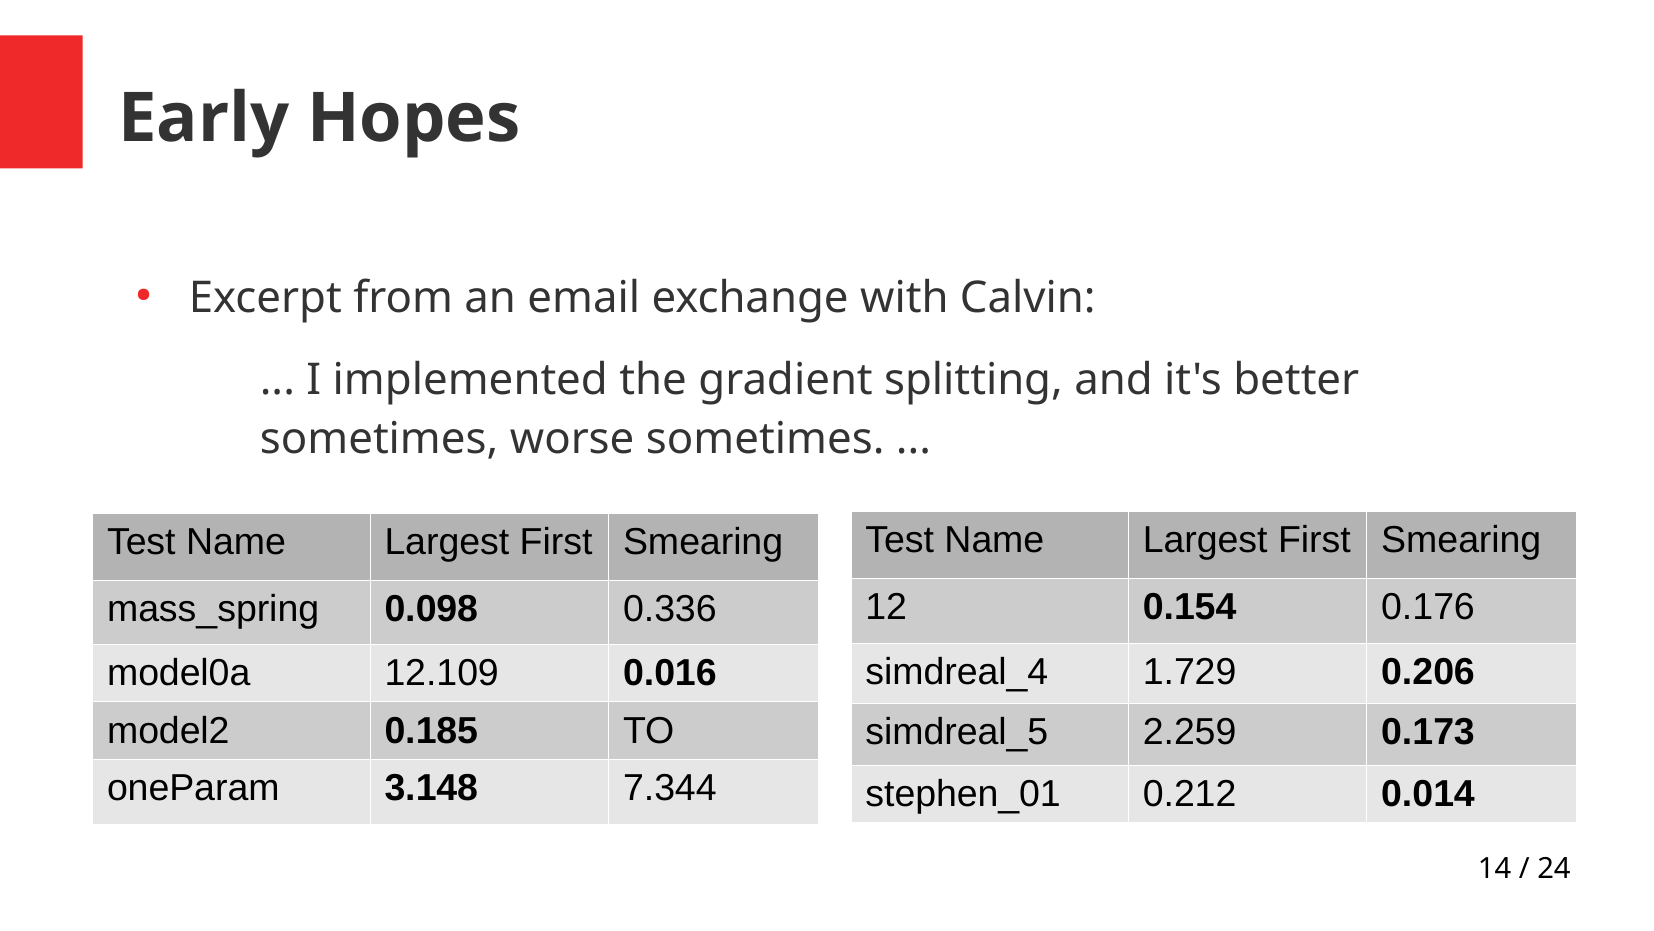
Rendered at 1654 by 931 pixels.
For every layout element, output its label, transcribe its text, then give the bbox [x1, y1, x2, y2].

table_cell mass_spring [93, 581, 370, 644]
table_cell 0.173 [1367, 704, 1576, 765]
table_header Largest First [371, 514, 608, 580]
table_cell 7.344 [609, 760, 818, 824]
table_header Smearing [1367, 512, 1576, 578]
table_cell 0.206 [1367, 644, 1576, 703]
title Early Hopes [118, 37, 1571, 193]
table_cell simdreal_4 [852, 644, 1128, 703]
table_cell 0.098 [371, 581, 608, 644]
table_header Largest First [1129, 512, 1366, 578]
table_cell 0.212 [1129, 766, 1366, 822]
table_cell oneParam [93, 760, 370, 824]
table_cell 12.109 [371, 645, 608, 701]
table_cell 0.154 [1129, 579, 1366, 643]
table_cell 1.729 [1129, 644, 1366, 703]
table_cell TO [609, 702, 818, 759]
table_header Test Name [93, 514, 370, 580]
table_cell 0.016 [609, 645, 818, 701]
table_cell 0.185 [371, 702, 608, 759]
table_cell model0a [93, 645, 370, 701]
table_cell model2 [93, 702, 370, 759]
table_cell simdreal_5 [852, 704, 1128, 765]
table_cell stephen_01 [852, 766, 1128, 822]
table_cell 0.336 [609, 581, 818, 644]
table_cell 0.176 [1367, 579, 1576, 643]
list Excerpt from an email exchange with Calvin: ... I implemented the gradient splitting, and it's better sometimes, worse sometimes. ... [118, 265, 1536, 451]
table_cell 0.014 [1367, 766, 1576, 822]
table_cell 3.148 [371, 760, 608, 824]
table_cell 2.259 [1129, 704, 1366, 765]
table_header Smearing [609, 514, 818, 580]
table_cell 12 [852, 579, 1128, 643]
table_header Test Name [852, 512, 1128, 578]
